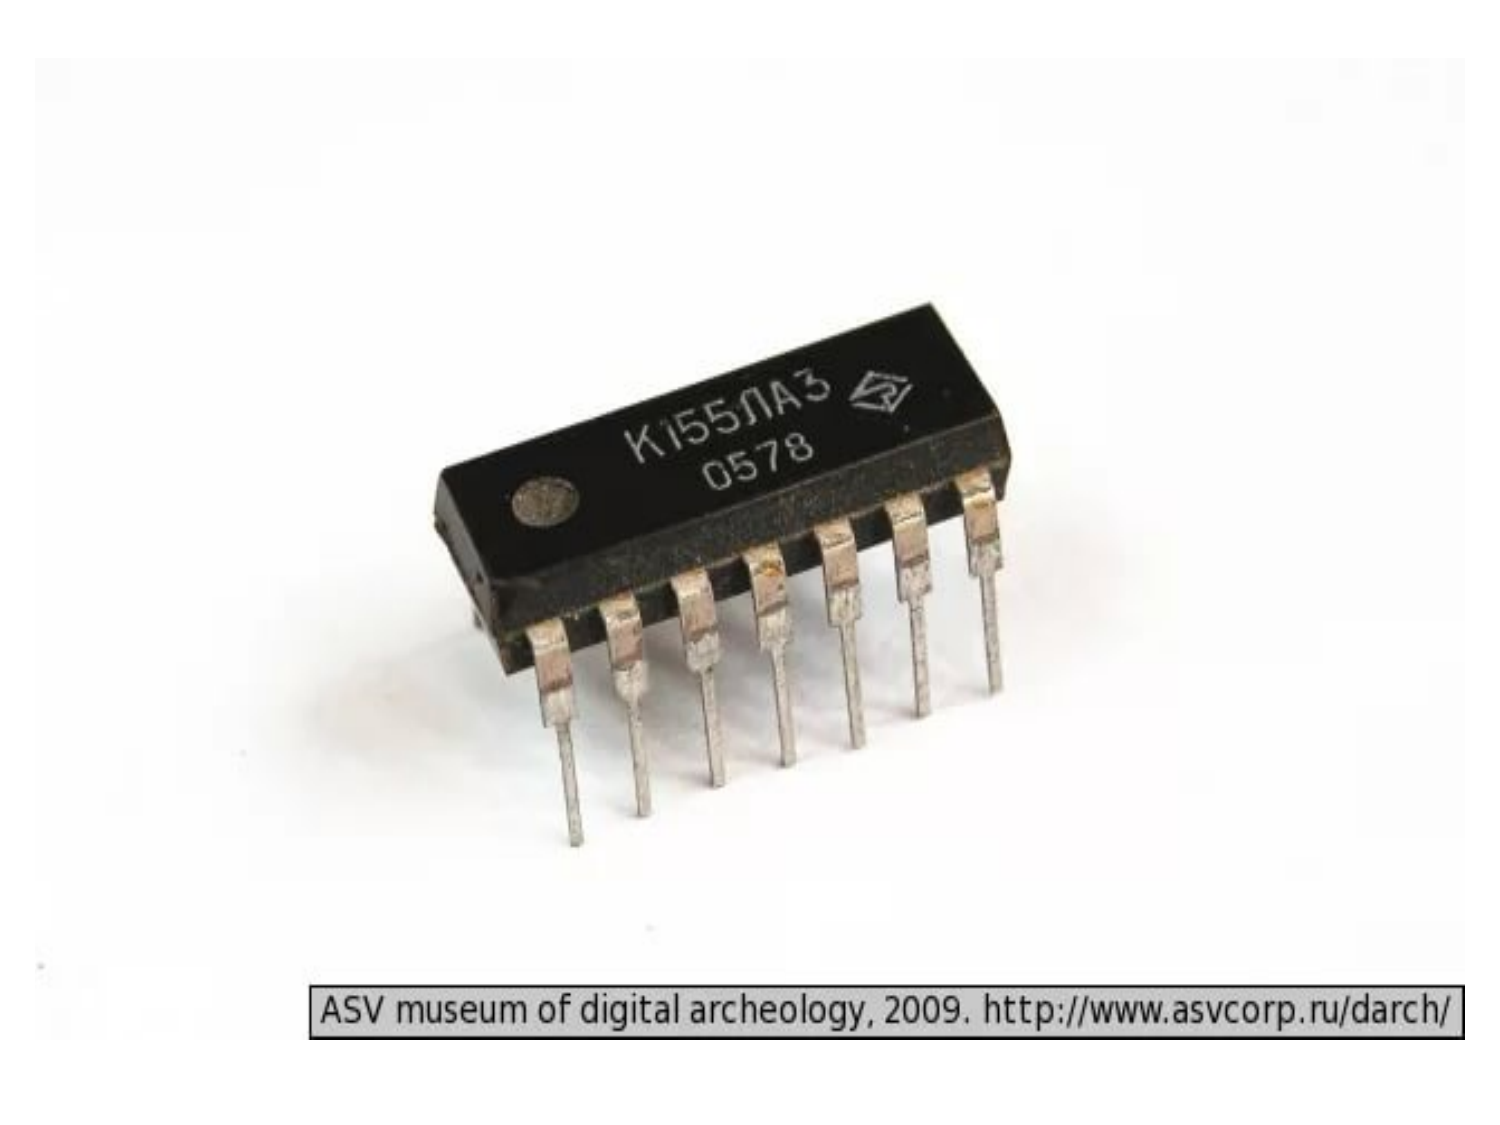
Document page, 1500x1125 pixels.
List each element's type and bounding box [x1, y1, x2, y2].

picture [35, 58, 1465, 1040]
